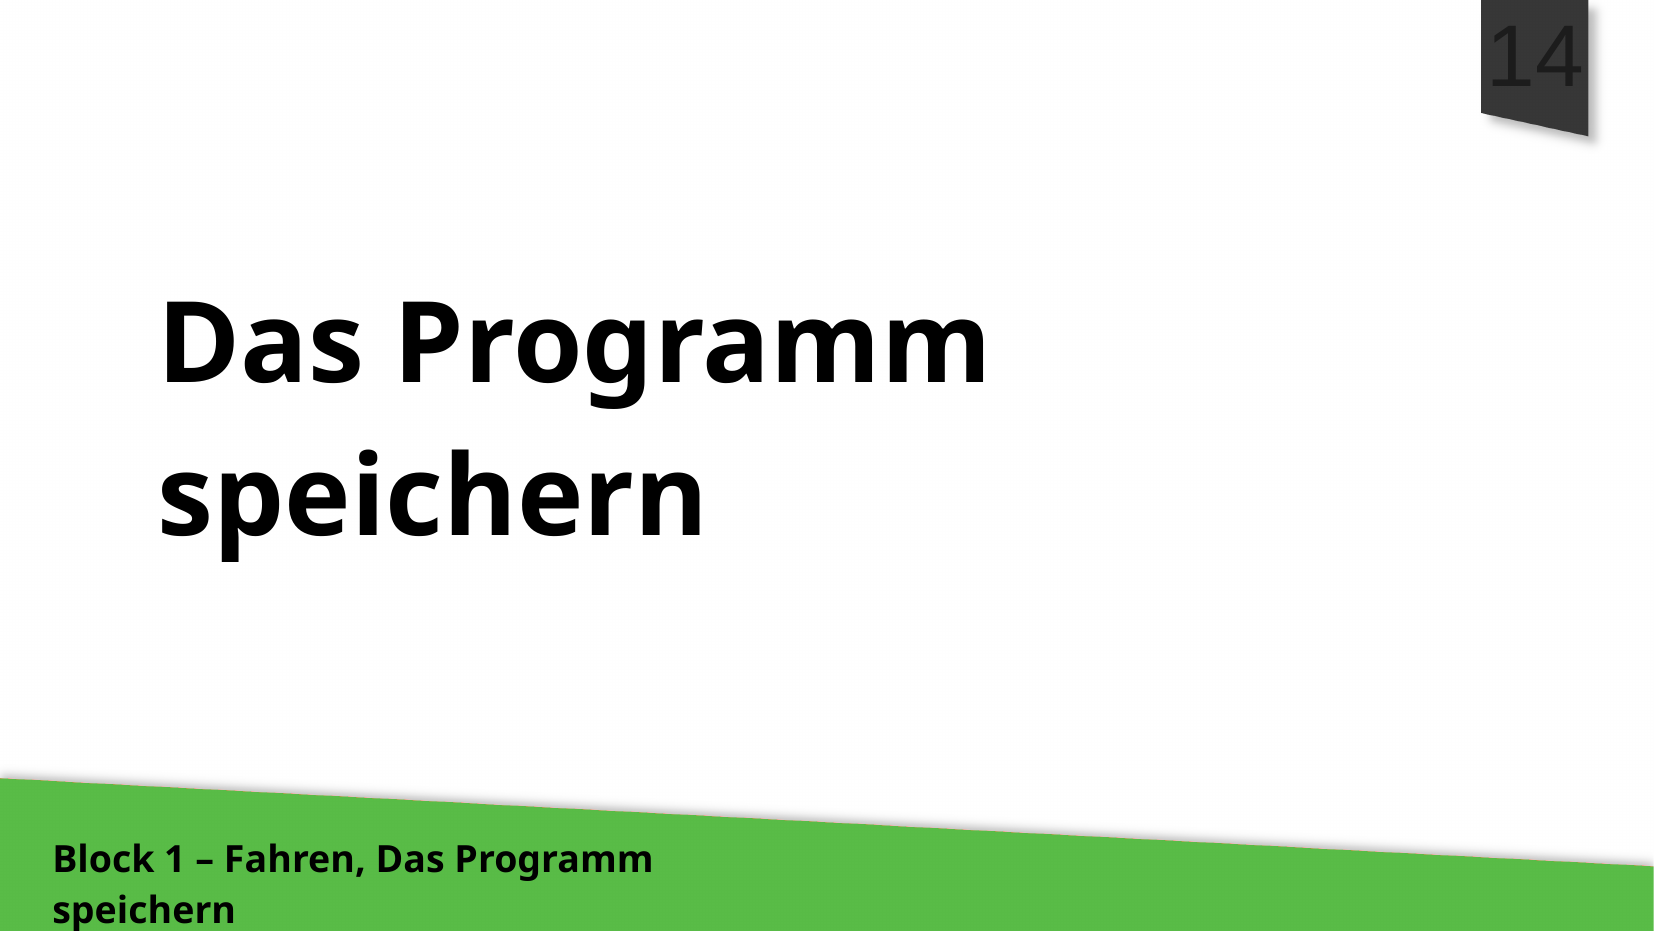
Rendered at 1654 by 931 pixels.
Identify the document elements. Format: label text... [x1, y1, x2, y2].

picture [79, 907, 86, 919]
picture [0, 0, 1654, 931]
text_box Block 1 – Fahren, Das Programm speichern [37, 825, 863, 901]
text_box <number> [923, 0, 1599, 141]
title Das Programm speichern [157, 337, 1538, 493]
